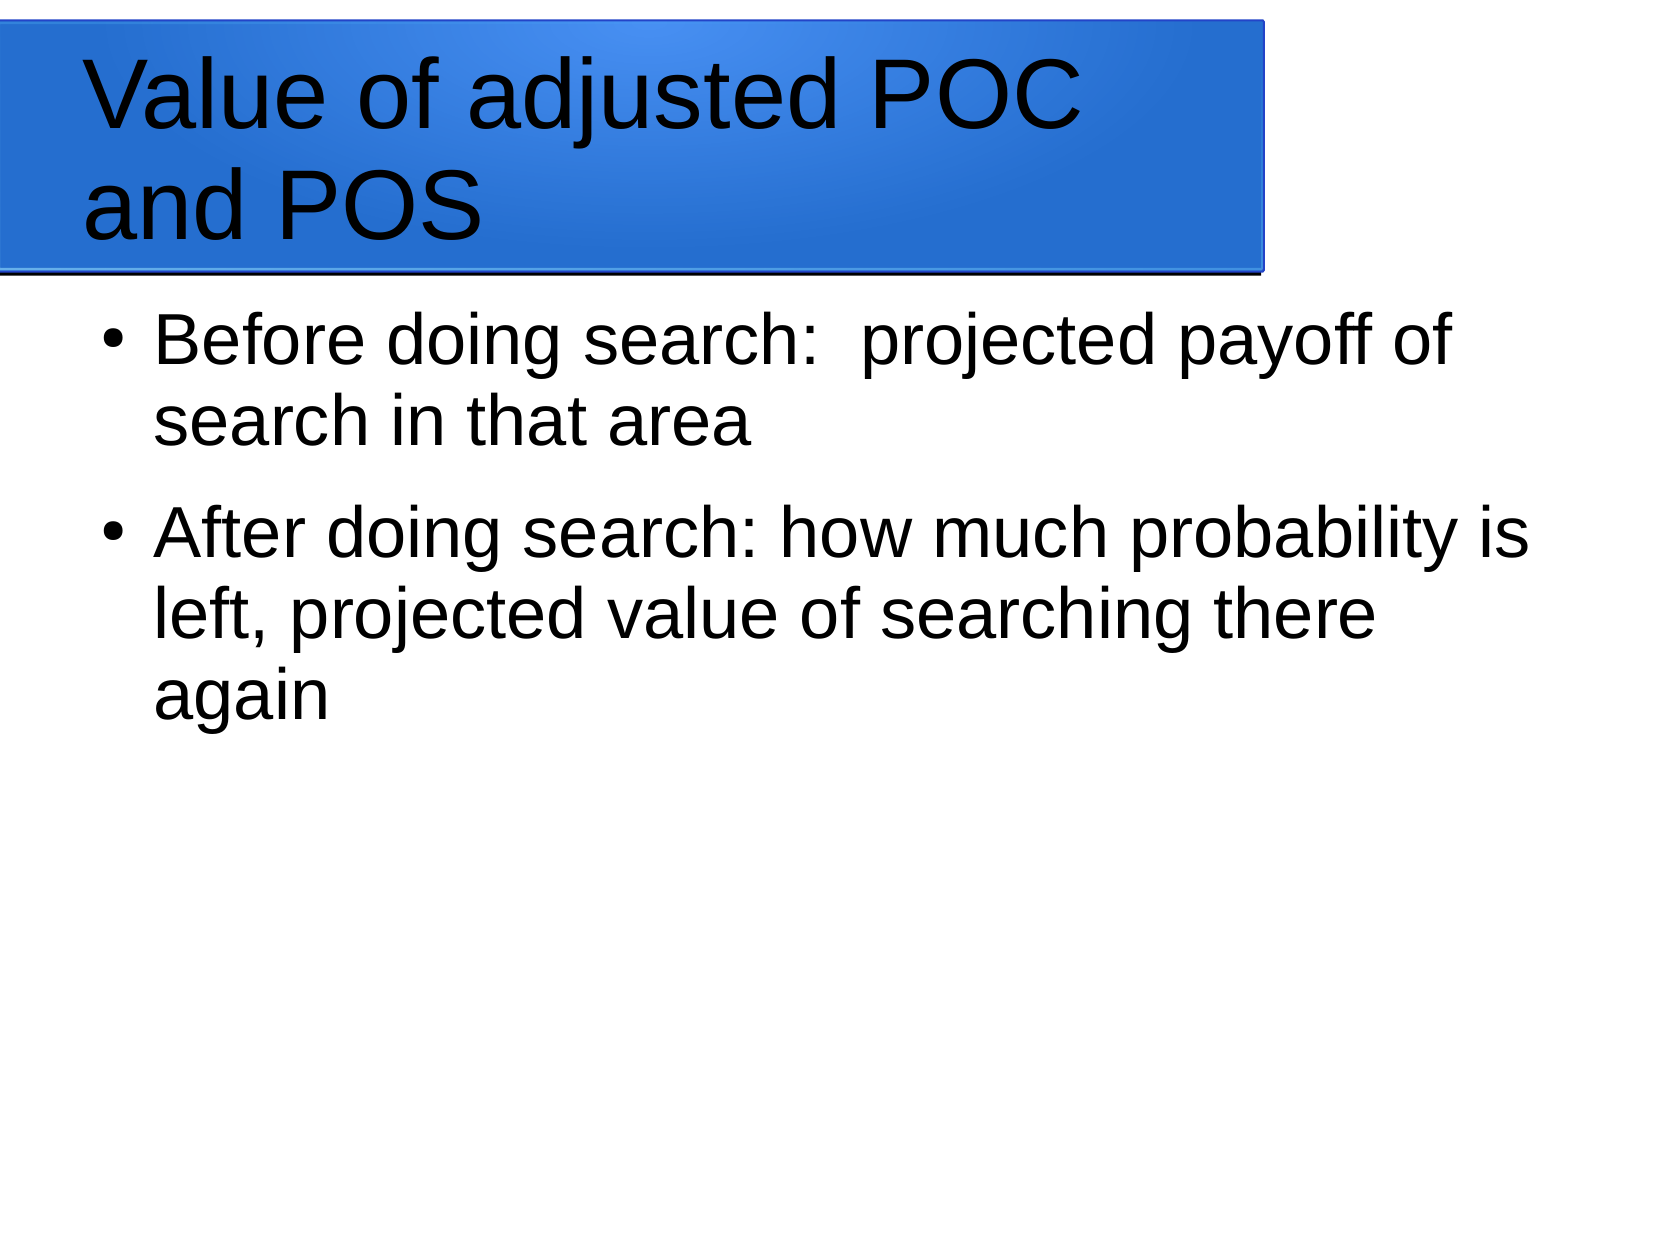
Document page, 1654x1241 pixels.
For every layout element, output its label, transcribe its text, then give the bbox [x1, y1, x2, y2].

title Value of adjusted POC and POS [82, 38, 1235, 261]
list Before doing search: projected payoff of search in that area After doing search: how much probability is left, projected value of searching there again [82, 299, 1571, 1019]
